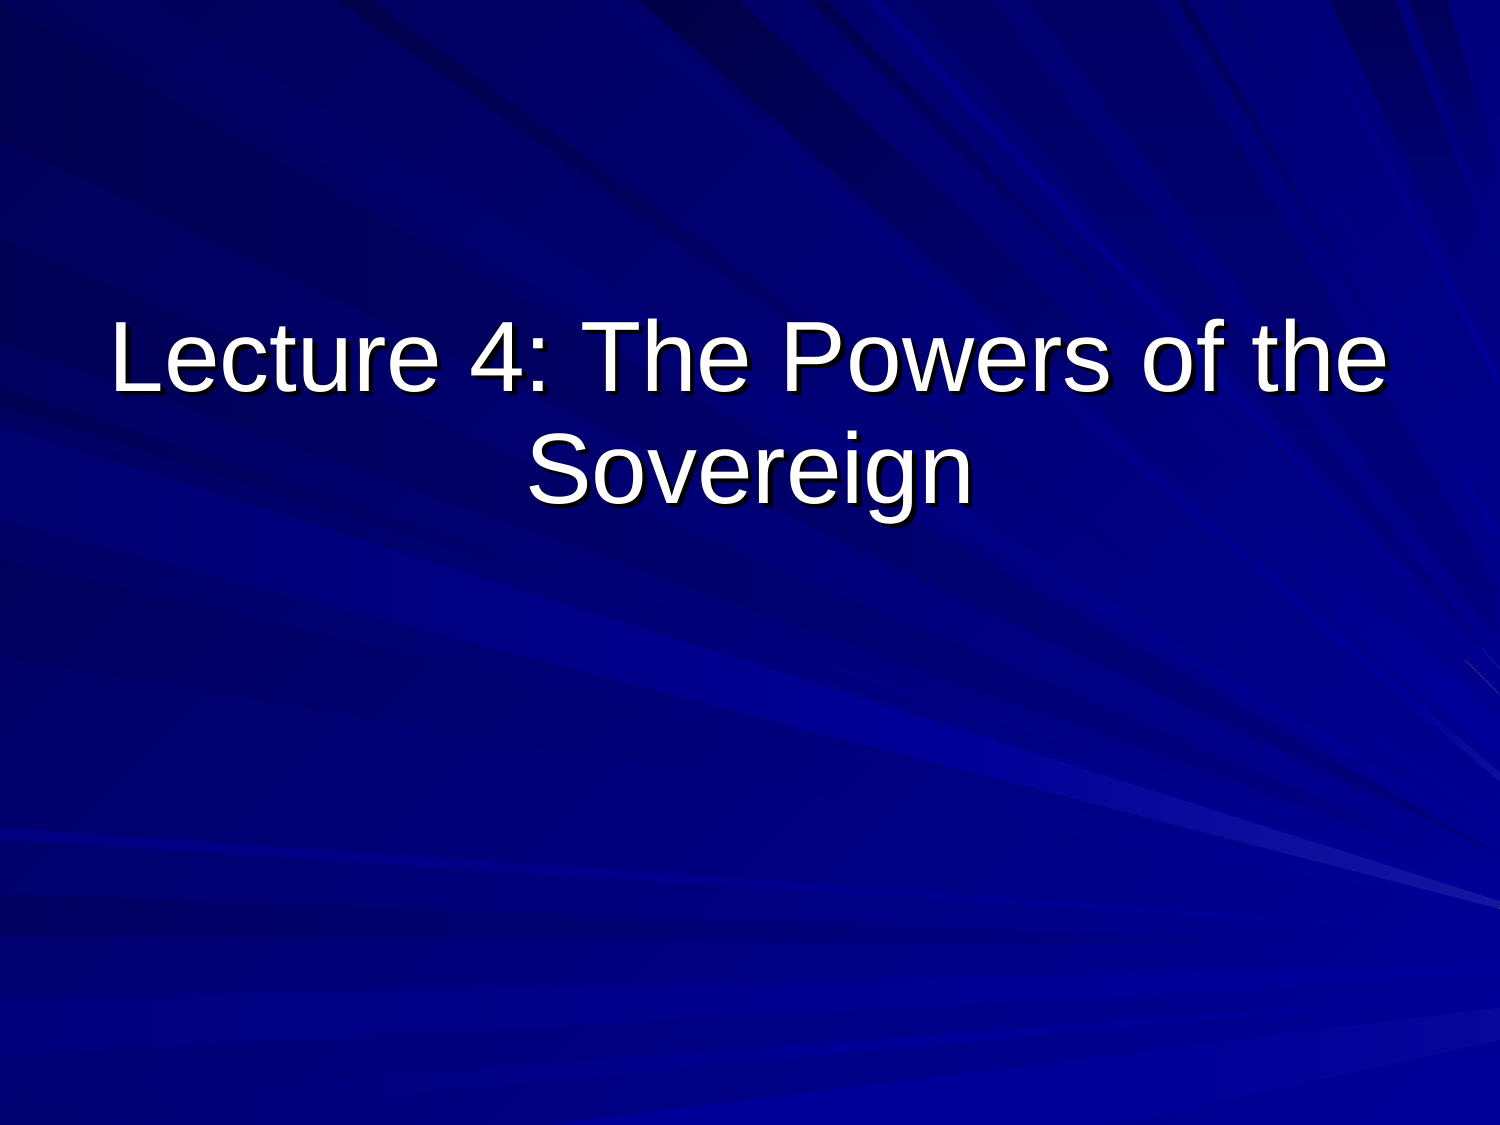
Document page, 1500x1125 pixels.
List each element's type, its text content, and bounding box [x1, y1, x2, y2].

title Lecture 4: The Powers of the Sovereign [75, 262, 1426, 563]
